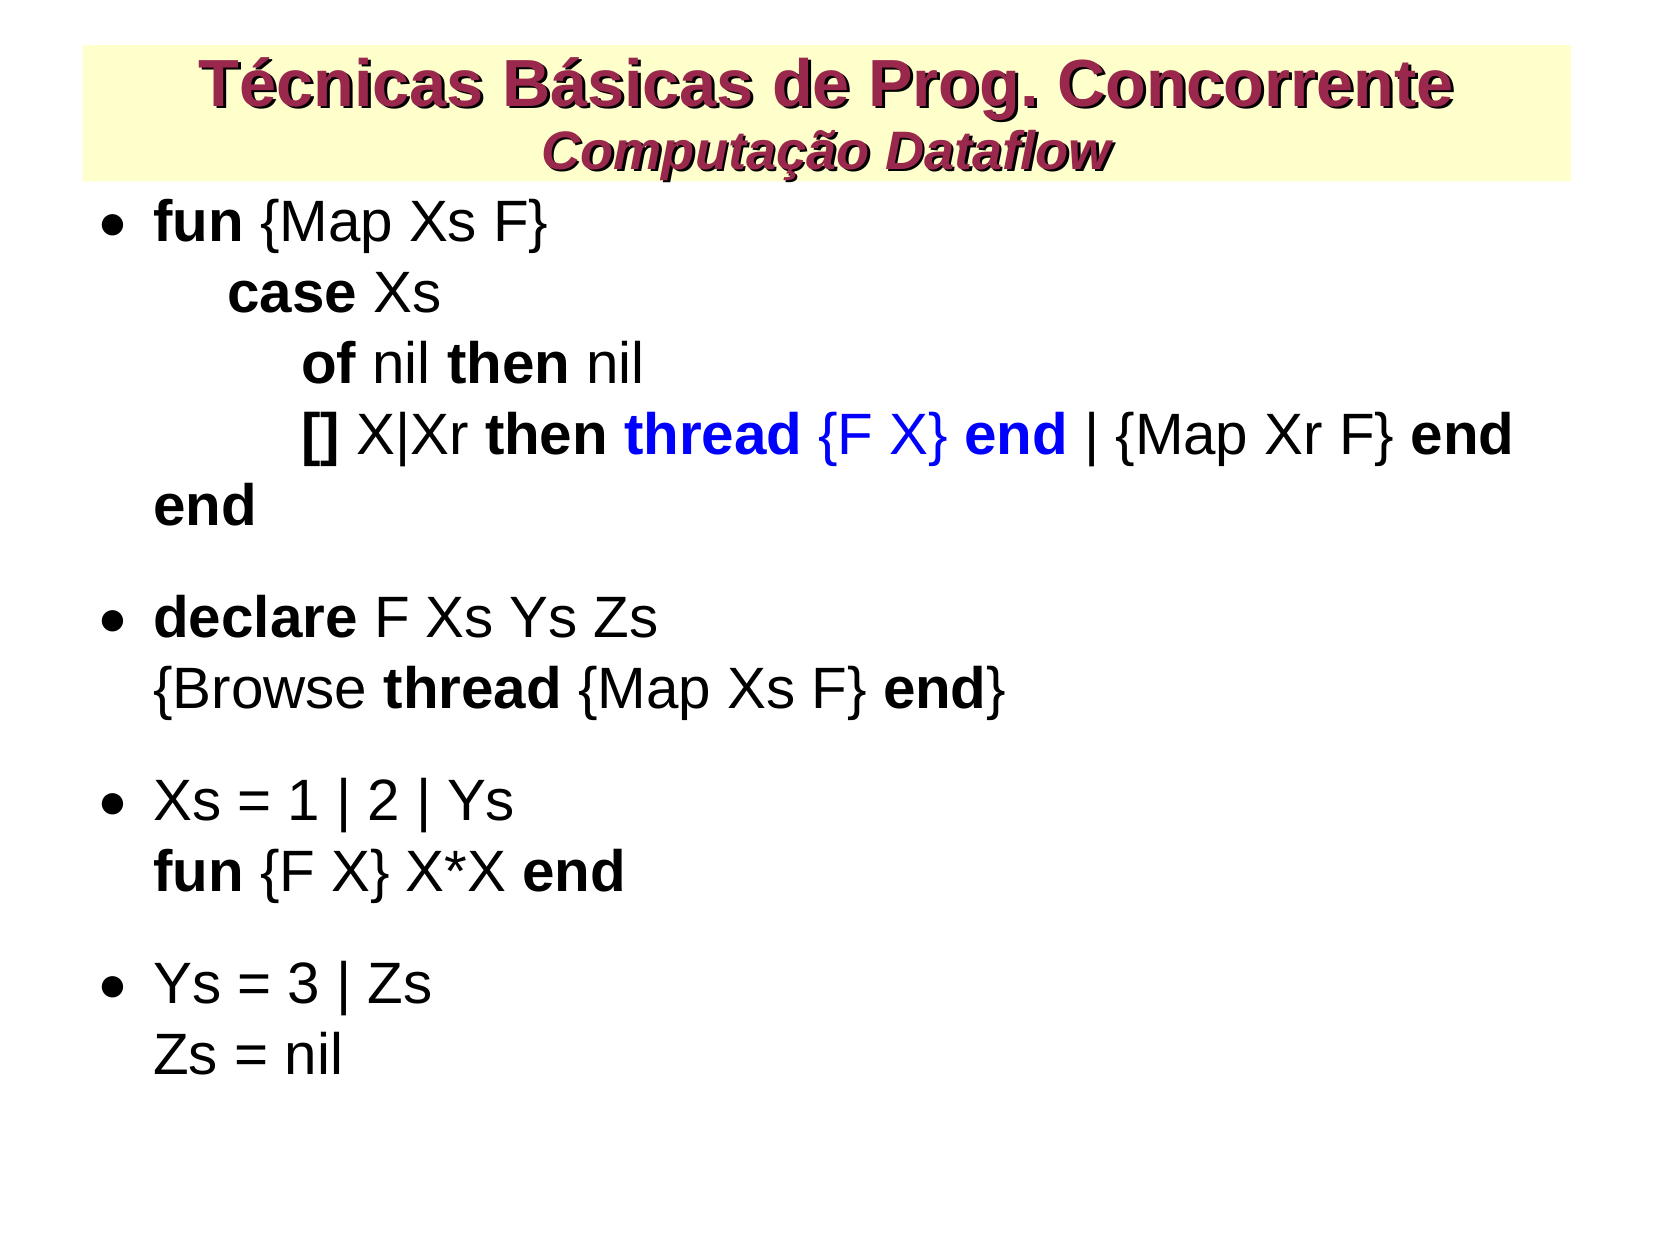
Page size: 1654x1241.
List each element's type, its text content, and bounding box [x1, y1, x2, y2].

title Técnicas Básicas de Prog. Concorrente Computação Dataflow [82, 45, 1571, 182]
list fun {Map Xs F} case Xs of nil then nil [] X|Xr then thread {F X} end | {Map Xr F} end end declare F Xs Ys Zs {Browse thread {Map Xs F} end} Xs = 1 | 2 | Ys fun {F X} X*X end Ys = 3 | Zs Zs = nil [82, 188, 1571, 1120]
